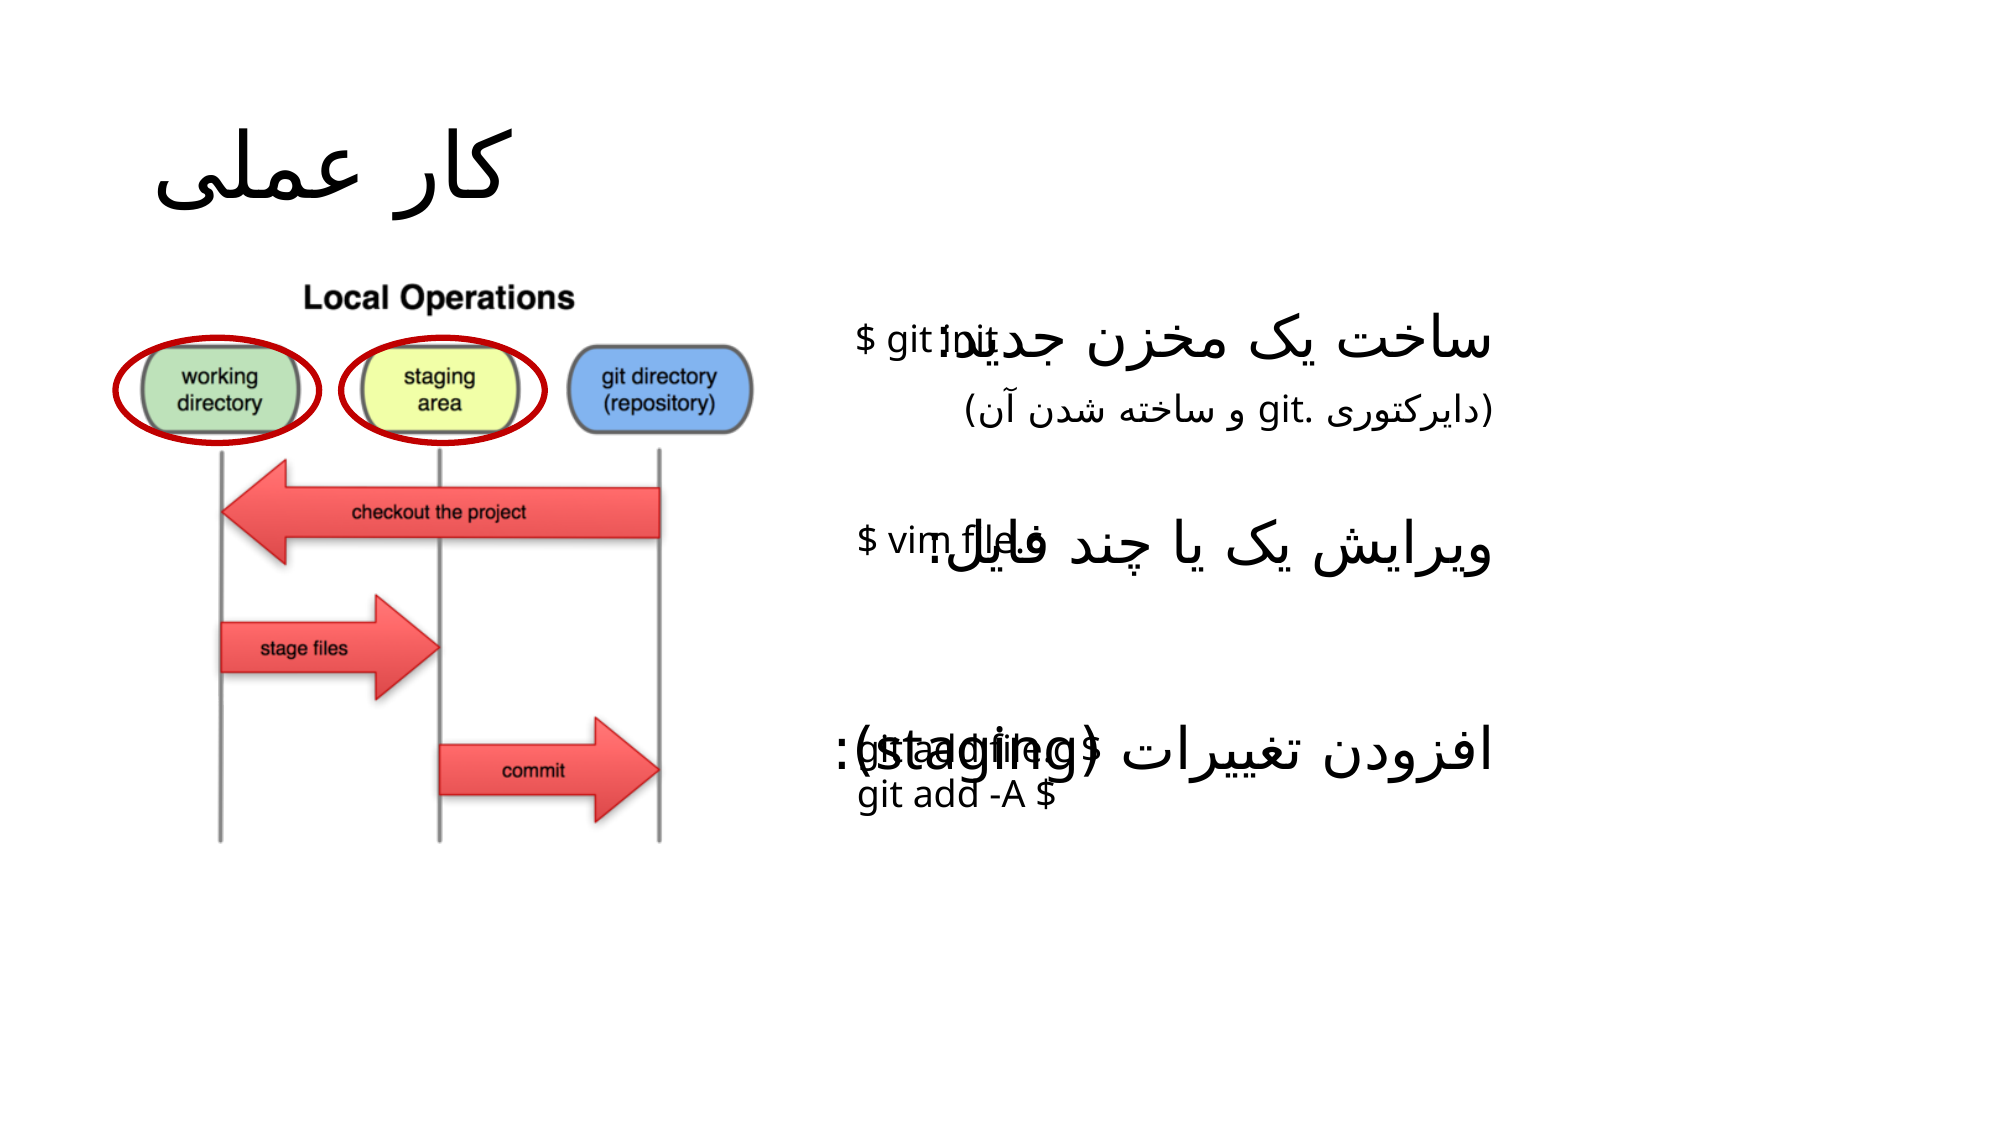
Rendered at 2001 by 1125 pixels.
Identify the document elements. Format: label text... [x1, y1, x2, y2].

list ساخت یک مخزن جدید: (دایرکتوری .git و ساخته شدن آن) ویرایش یک یا چند فایل: افزودن تغییرات (staging): [817, 299, 1863, 1014]
text_box $ git init [840, 307, 1013, 369]
picture [137, 277, 756, 846]
picture [137, 341, 315, 439]
text_box $ git add file.c $ git add -A [841, 717, 1118, 824]
title کار عملی [137, 59, 1863, 278]
text_box $ vim file.c [841, 508, 1159, 615]
